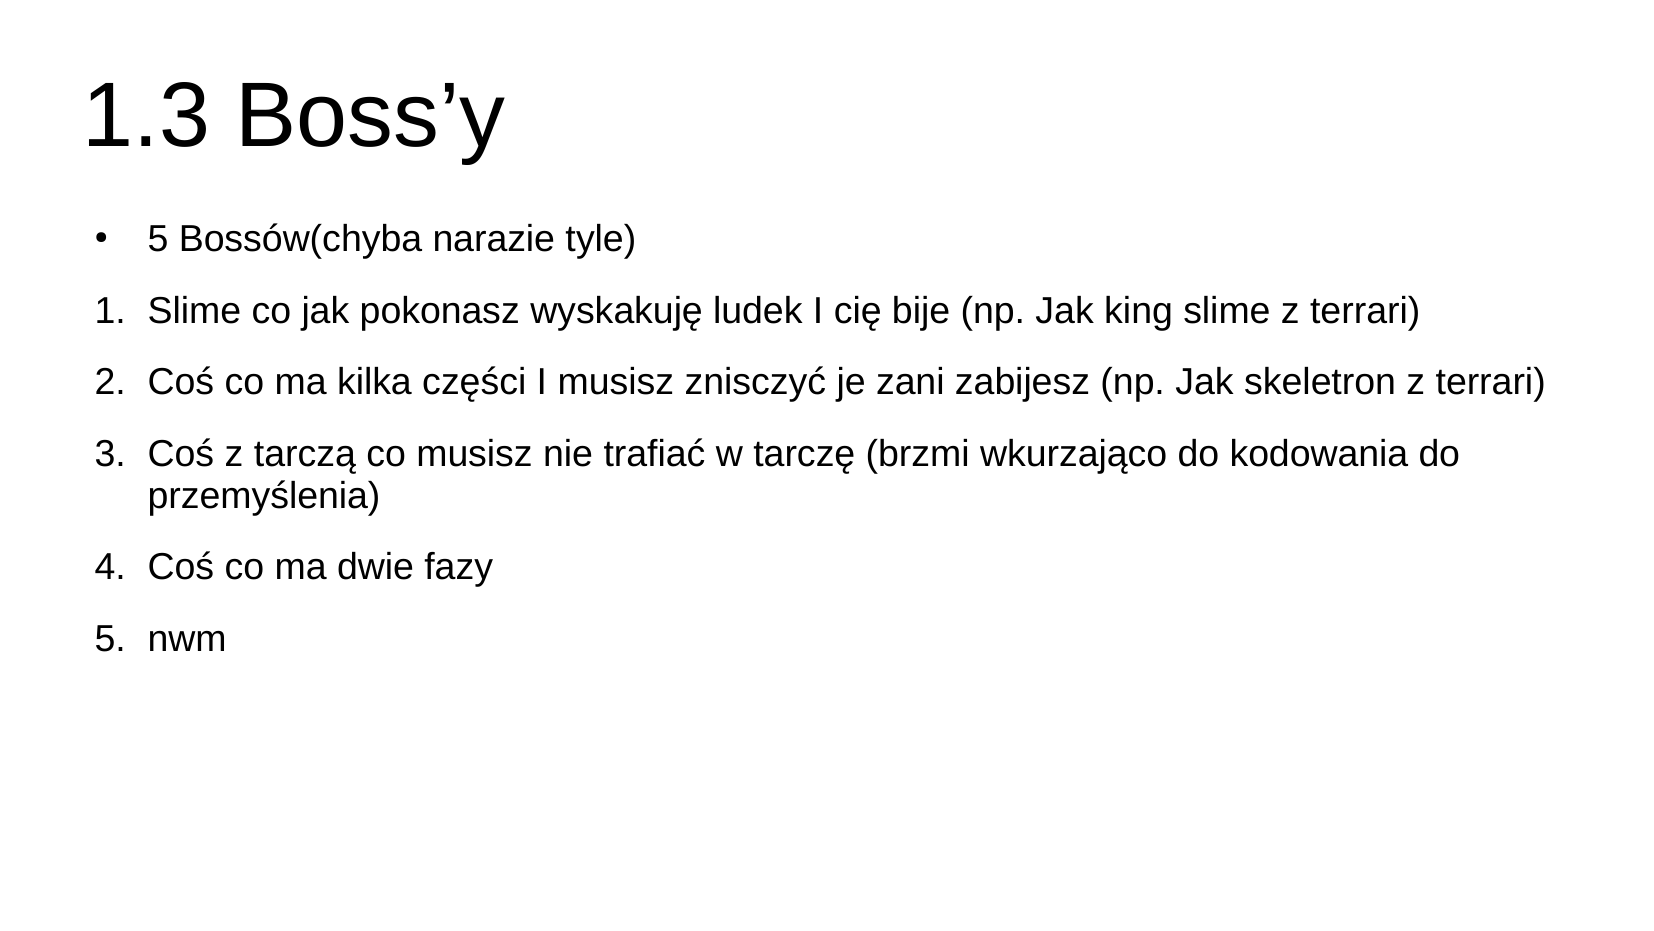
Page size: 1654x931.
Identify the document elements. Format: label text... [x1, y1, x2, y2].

list 5 Bossów(chyba narazie tyle) Slime co jak pokonasz wyskakuję ludek I cię bije (np. Jak king slime z terrari) Coś co ma kilka części I musisz znisczyć je zani zabijesz (np. Jak skeletron z terrari) Coś z tarczą co musisz nie trafiać w tarczę (brzmi wkurzająco do kodowania do przemyślenia) Coś co ma dwie fazy nwm [76, 217, 1565, 758]
title 1.3 Boss’y [82, 37, 1571, 193]
